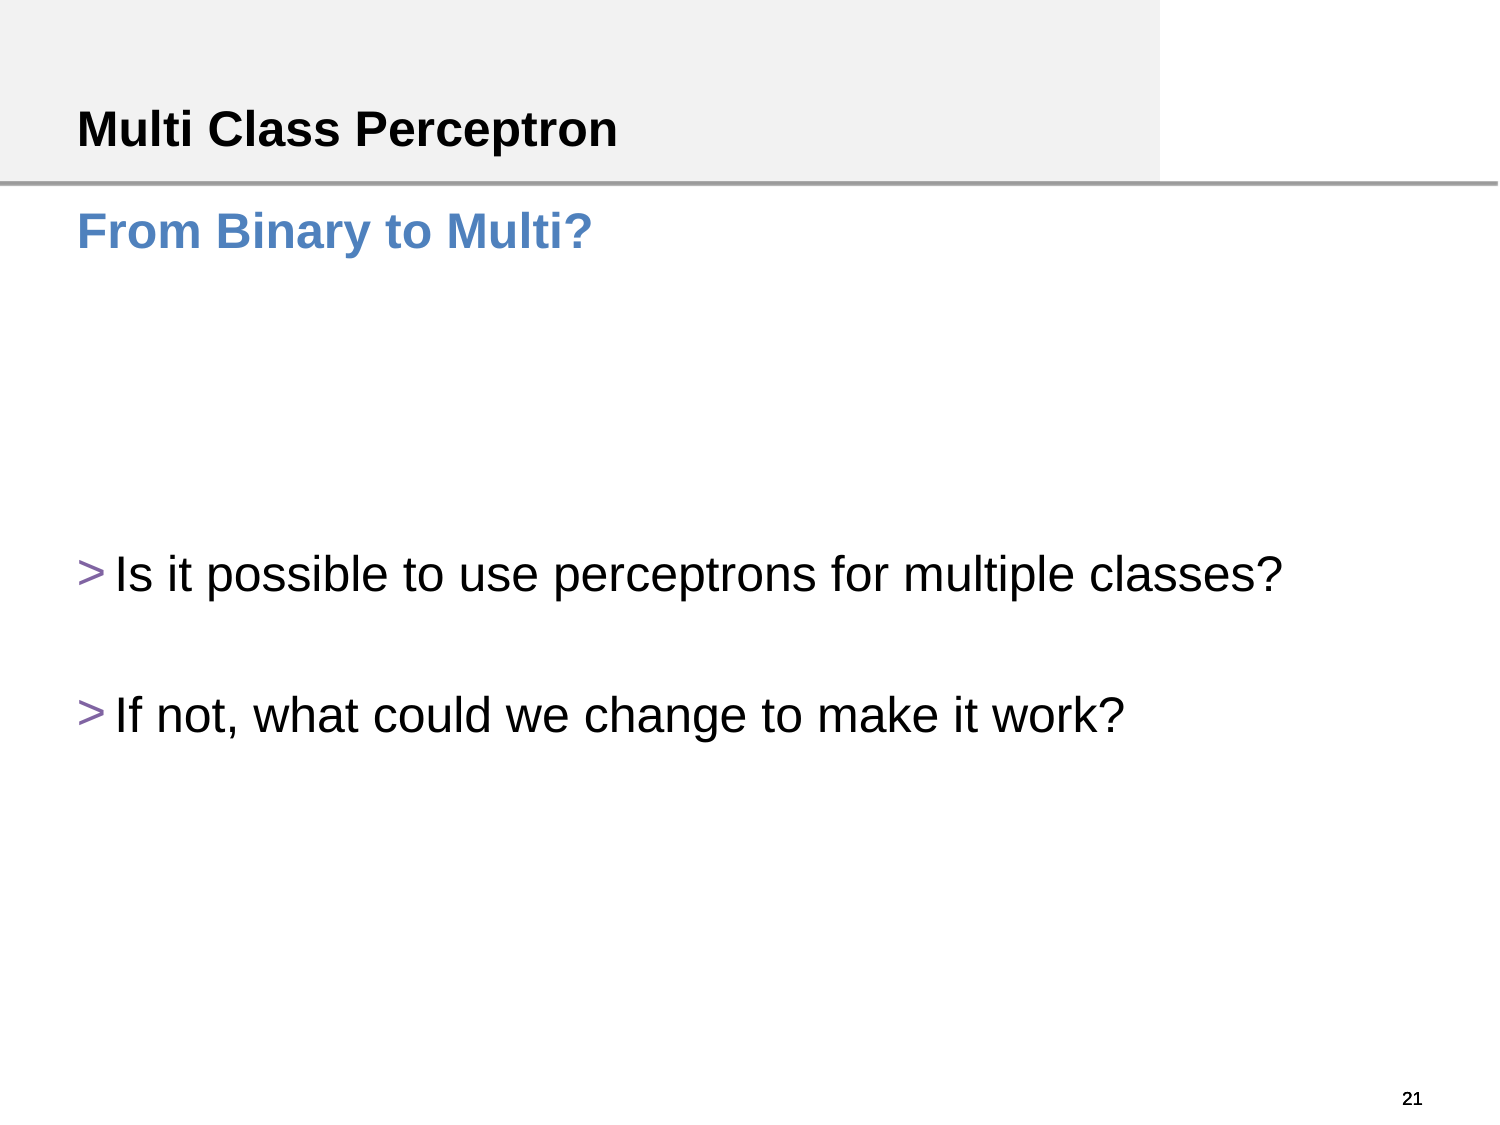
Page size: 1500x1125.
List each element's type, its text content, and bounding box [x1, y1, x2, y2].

list Is it possible to use perceptrons for multiple classes? If not, what could we change to make it work? [76, 326, 1424, 1024]
list From Binary to Multi? [76, 200, 1424, 259]
list Multi Class Perceptron [76, 39, 1042, 157]
